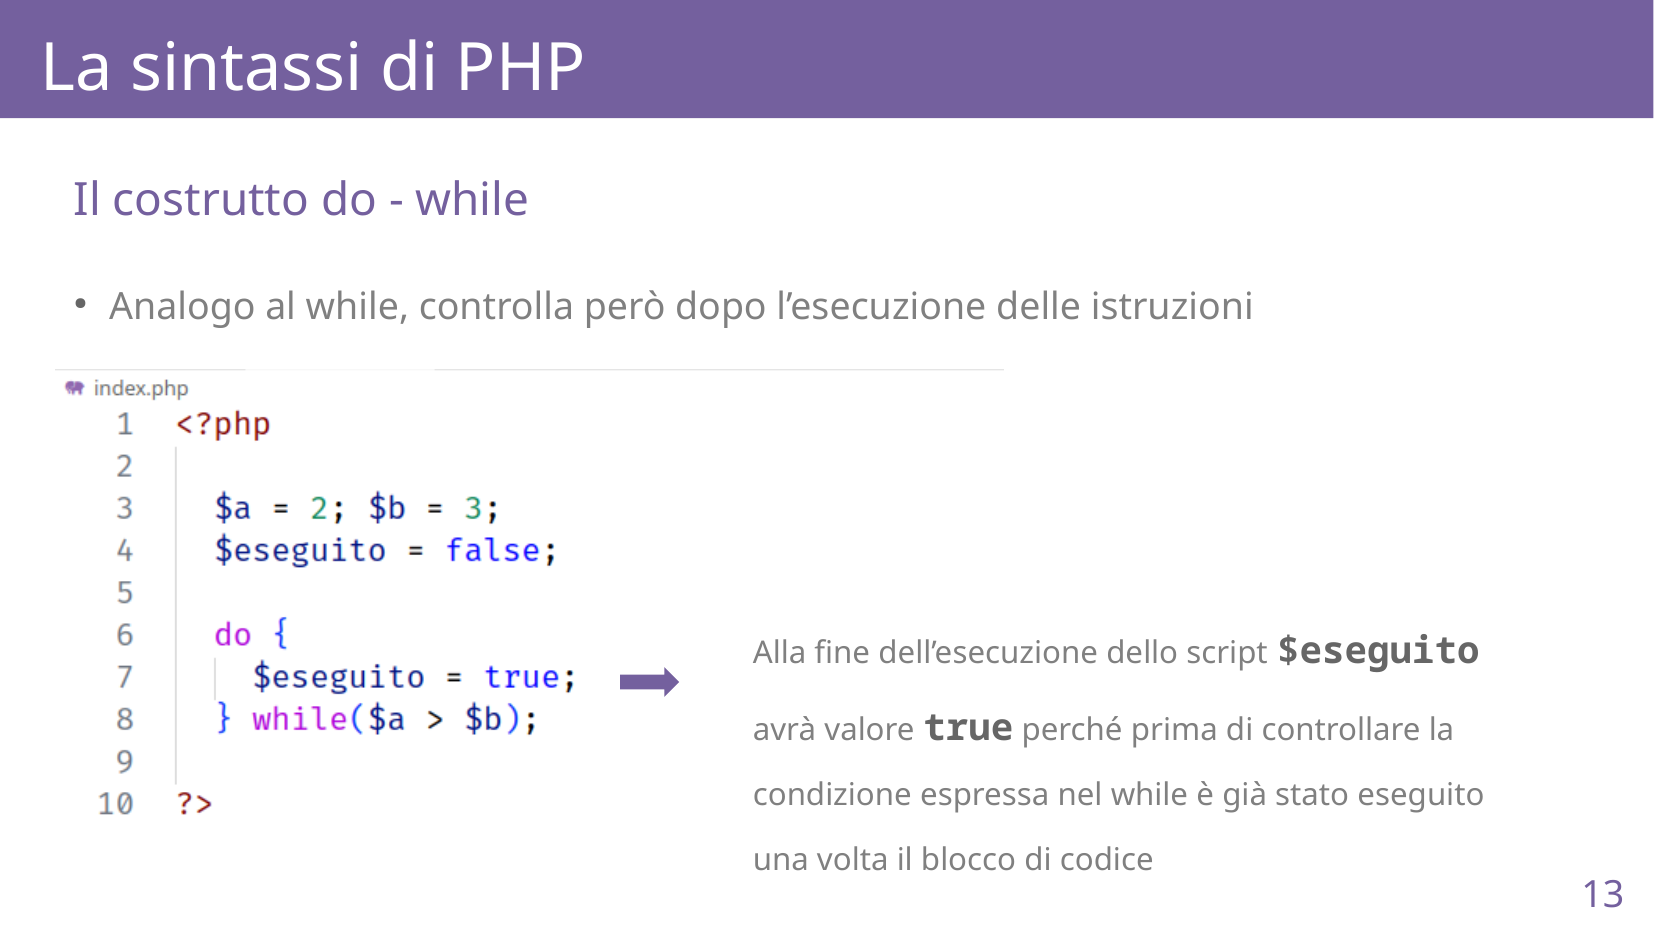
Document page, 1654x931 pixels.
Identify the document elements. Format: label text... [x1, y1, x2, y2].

picture [55, 369, 1004, 827]
text_box <numero> [1513, 860, 1654, 931]
text_box Il costrutto do - while [59, 158, 1107, 229]
text_box La sintassi di PHP [25, 11, 523, 107]
text_box Alla fine dell’esecuzione dello script $eseguito avrà valore true perché prima di controllare la condizione espressa nel while è già stato eseguito una volta il blocco di codice [738, 590, 1506, 853]
text_box Analogo al while, controlla però dopo l’esecuzione delle istruzioni [59, 246, 1540, 355]
text_box [0, 0, 1654, 119]
text_box [620, 667, 680, 697]
